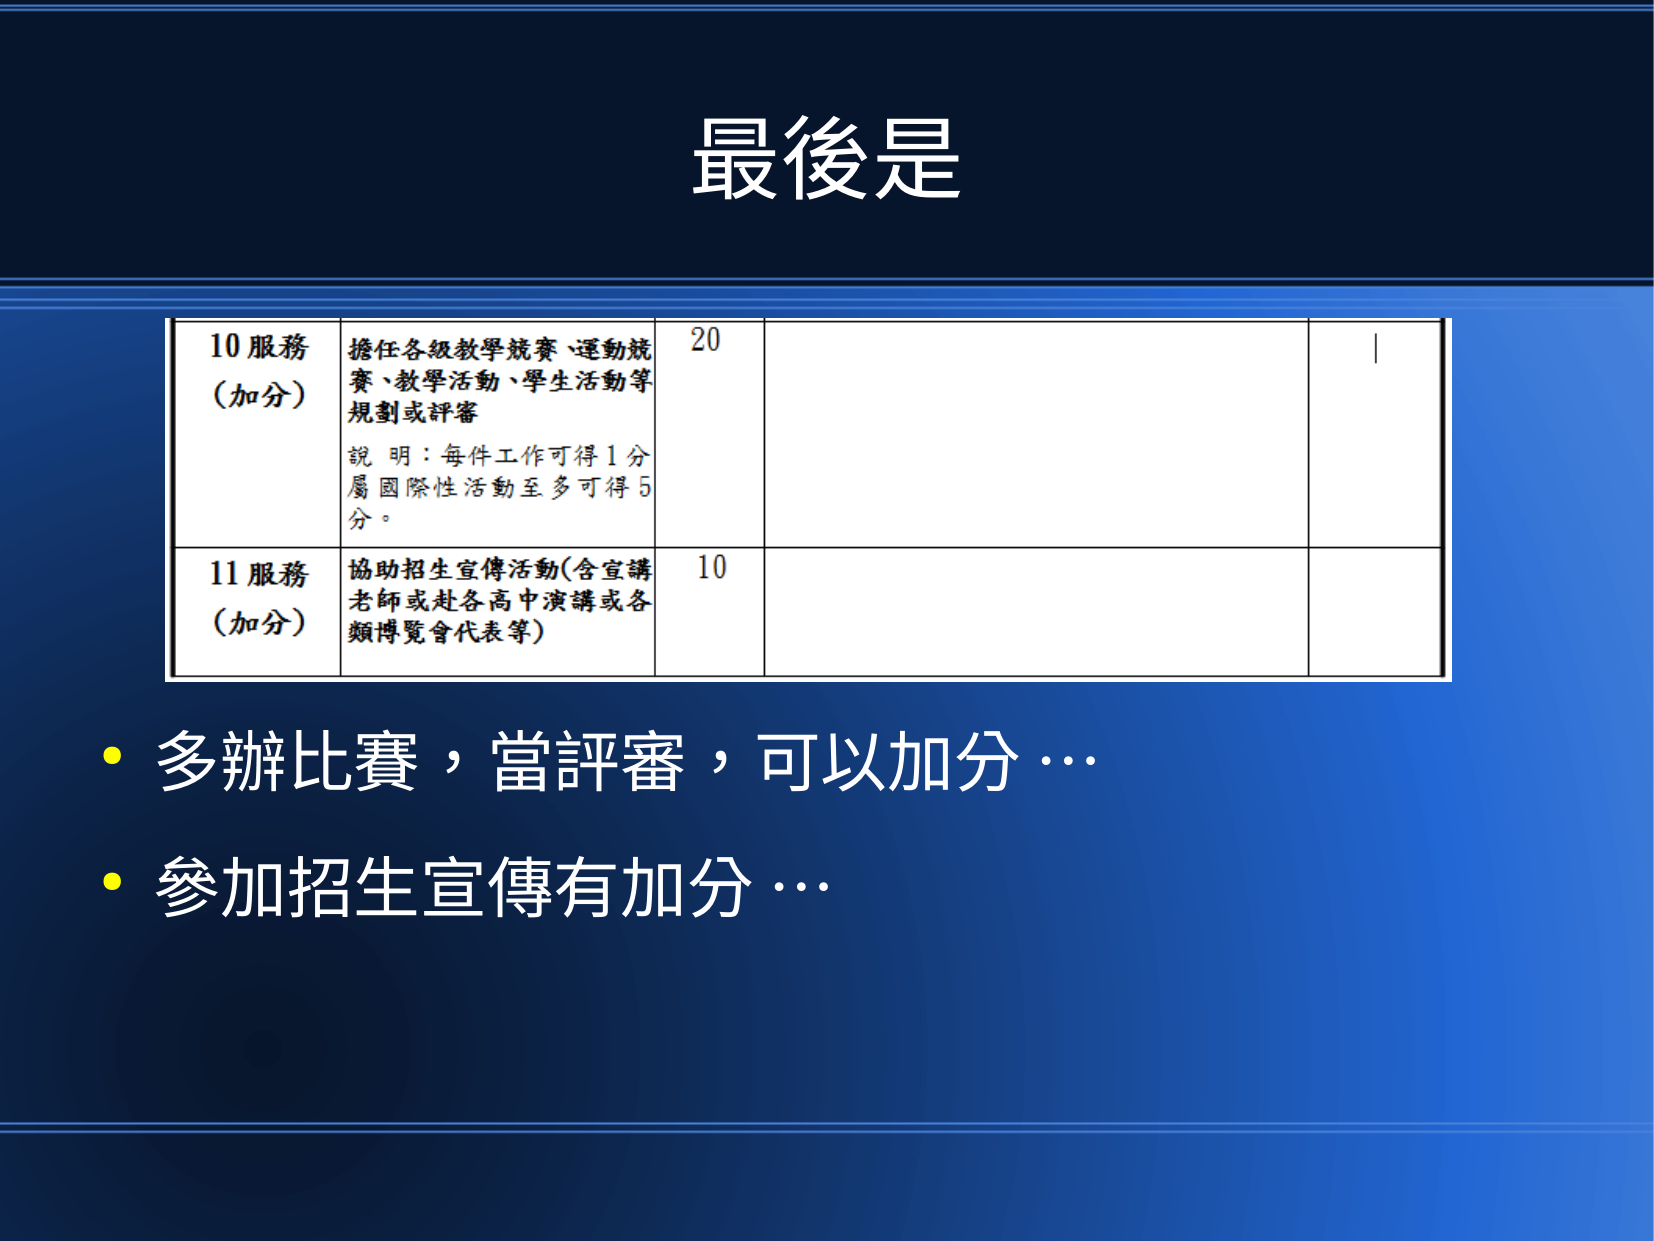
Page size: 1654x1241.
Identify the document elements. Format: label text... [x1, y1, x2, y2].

title 最後是 [82, 49, 1571, 257]
list 多辦比賽，當評審，可以加分 … 參加招生宣傳有加分 … [82, 708, 1571, 1075]
picture [0, 0, 1654, 1241]
